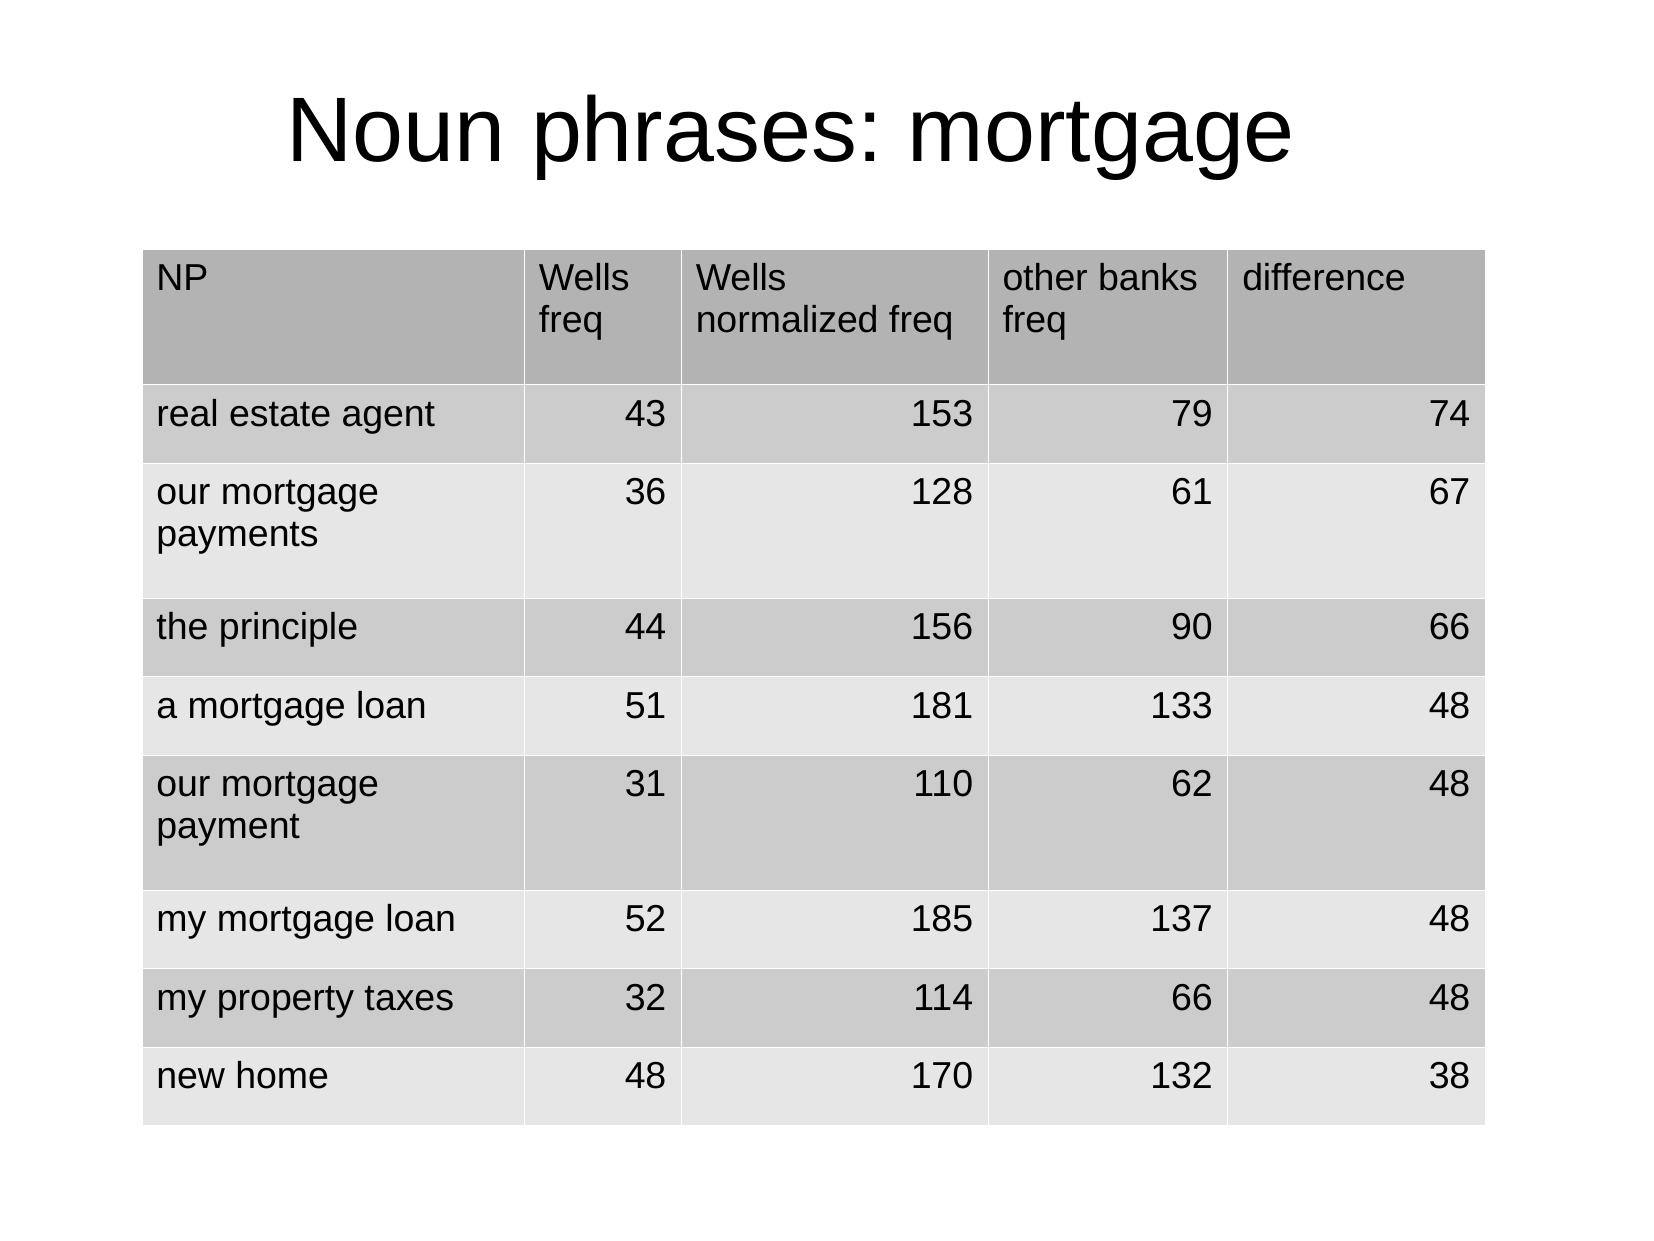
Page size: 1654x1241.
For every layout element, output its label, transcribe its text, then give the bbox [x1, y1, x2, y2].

title Noun phrases: mortgage [82, 49, 1501, 211]
table_cell 185 [682, 891, 988, 968]
table_header NP [143, 250, 524, 384]
table_cell 62 [989, 756, 1227, 890]
table_cell 51 [525, 677, 681, 755]
table_cell 79 [989, 385, 1227, 463]
table_cell 181 [682, 677, 988, 755]
table_cell our mortgage payment [143, 756, 524, 890]
table_cell 43 [525, 385, 681, 463]
table_cell 74 [1228, 385, 1485, 463]
table_cell 32 [525, 969, 681, 1047]
table_cell 44 [525, 599, 681, 676]
table_cell 132 [989, 1048, 1227, 1125]
table_cell 66 [989, 969, 1227, 1047]
table_cell 67 [1228, 464, 1485, 598]
table_cell my mortgage loan [143, 891, 524, 968]
table_cell 61 [989, 464, 1227, 598]
table_cell 48 [1228, 891, 1485, 968]
table_cell 110 [682, 756, 988, 890]
table_cell 153 [682, 385, 988, 463]
table_cell 52 [525, 891, 681, 968]
table_cell 48 [1228, 677, 1485, 755]
table_cell real estate agent [143, 385, 524, 463]
table_cell the principle [143, 599, 524, 676]
table_cell a mortgage loan [143, 677, 524, 755]
table_cell 36 [525, 464, 681, 598]
table_cell 38 [1228, 1048, 1485, 1125]
table_cell 128 [682, 464, 988, 598]
table_cell 137 [989, 891, 1227, 968]
table_header other banks freq [989, 250, 1227, 384]
table_cell 31 [525, 756, 681, 890]
table_cell 48 [1228, 756, 1485, 890]
table_cell our mortgage payments [143, 464, 524, 598]
table_cell new home [143, 1048, 524, 1125]
table_cell 90 [989, 599, 1227, 676]
table_cell 48 [1228, 969, 1485, 1047]
table_cell 170 [682, 1048, 988, 1125]
table_cell 156 [682, 599, 988, 676]
table_cell 48 [525, 1048, 681, 1125]
table_cell 133 [989, 677, 1227, 755]
table_cell 114 [682, 969, 988, 1047]
table_cell my property taxes [143, 969, 524, 1047]
table_cell 66 [1228, 599, 1485, 676]
table_header Wells normalized freq [682, 250, 988, 384]
table_header difference [1228, 250, 1485, 384]
table_header Wells freq [525, 250, 681, 384]
